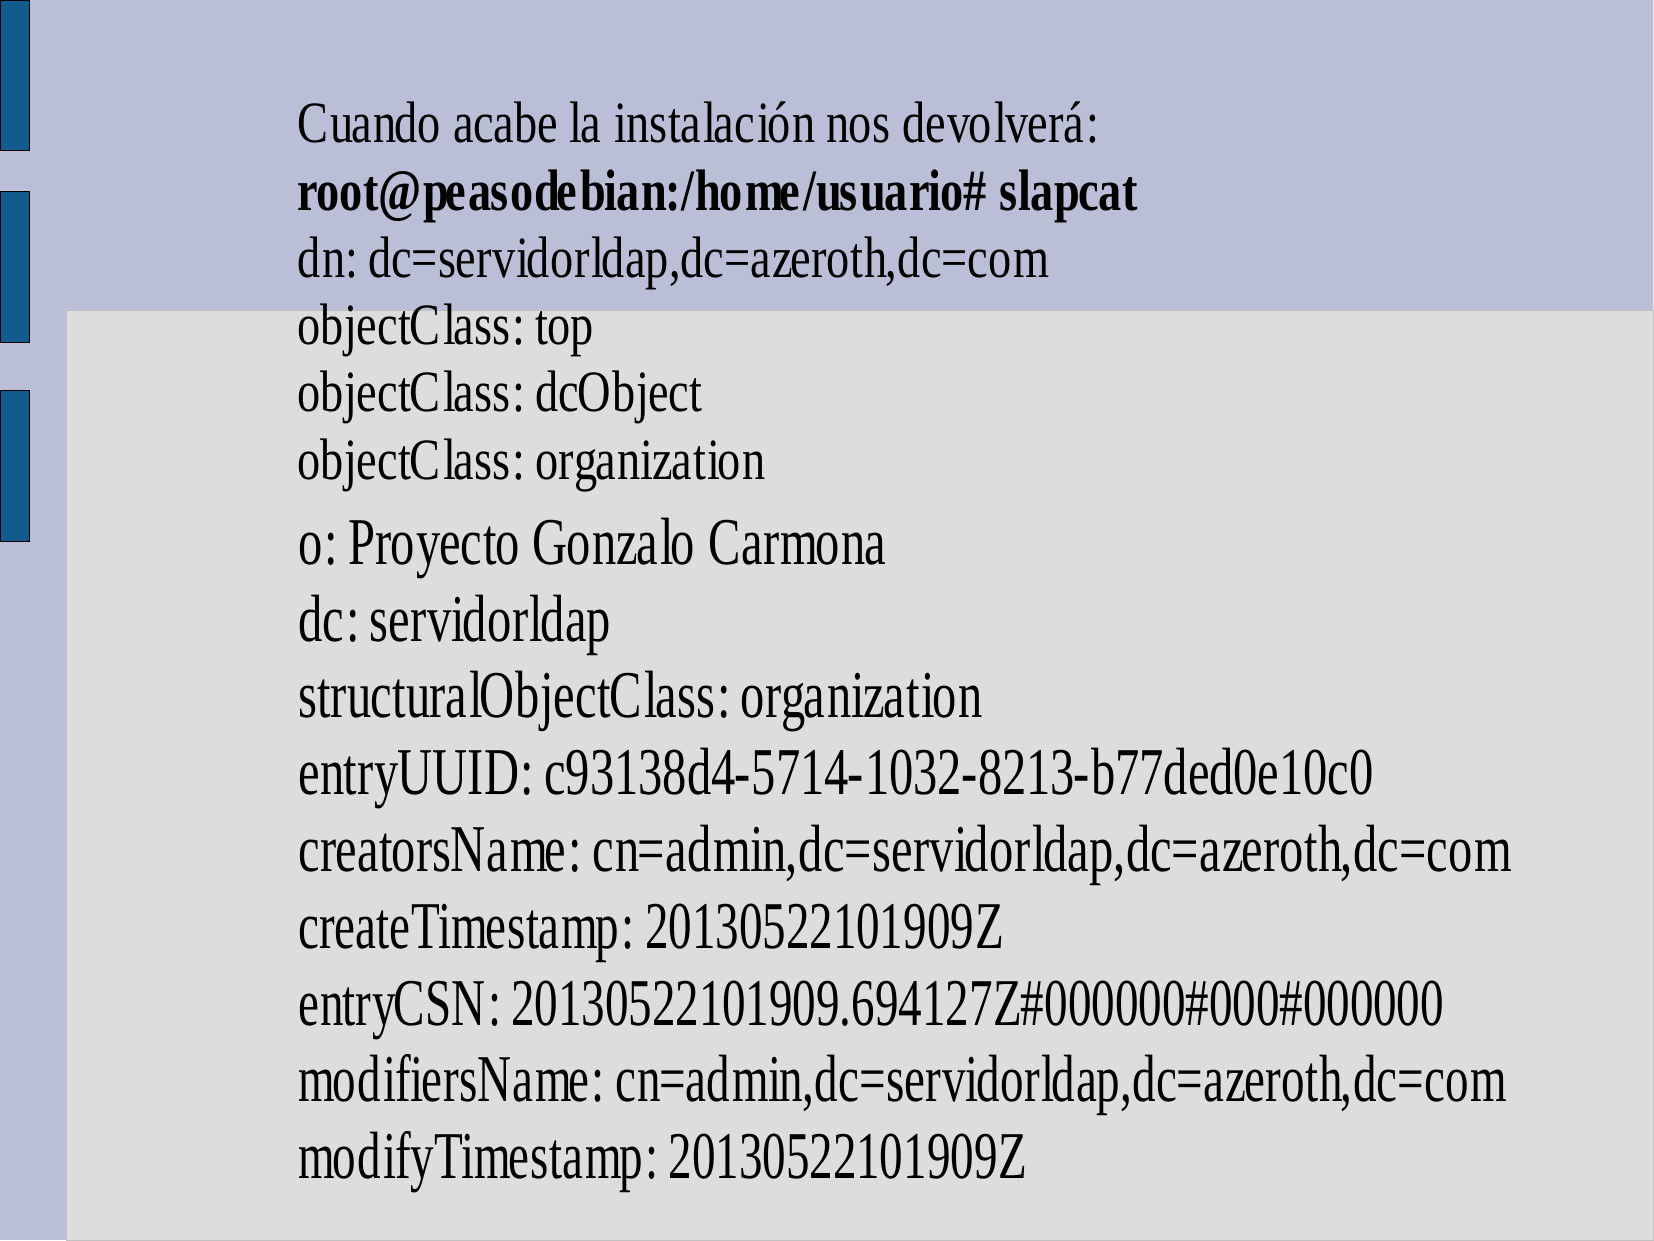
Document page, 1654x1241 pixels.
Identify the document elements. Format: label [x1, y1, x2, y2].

chart [295, 88, 1654, 1241]
